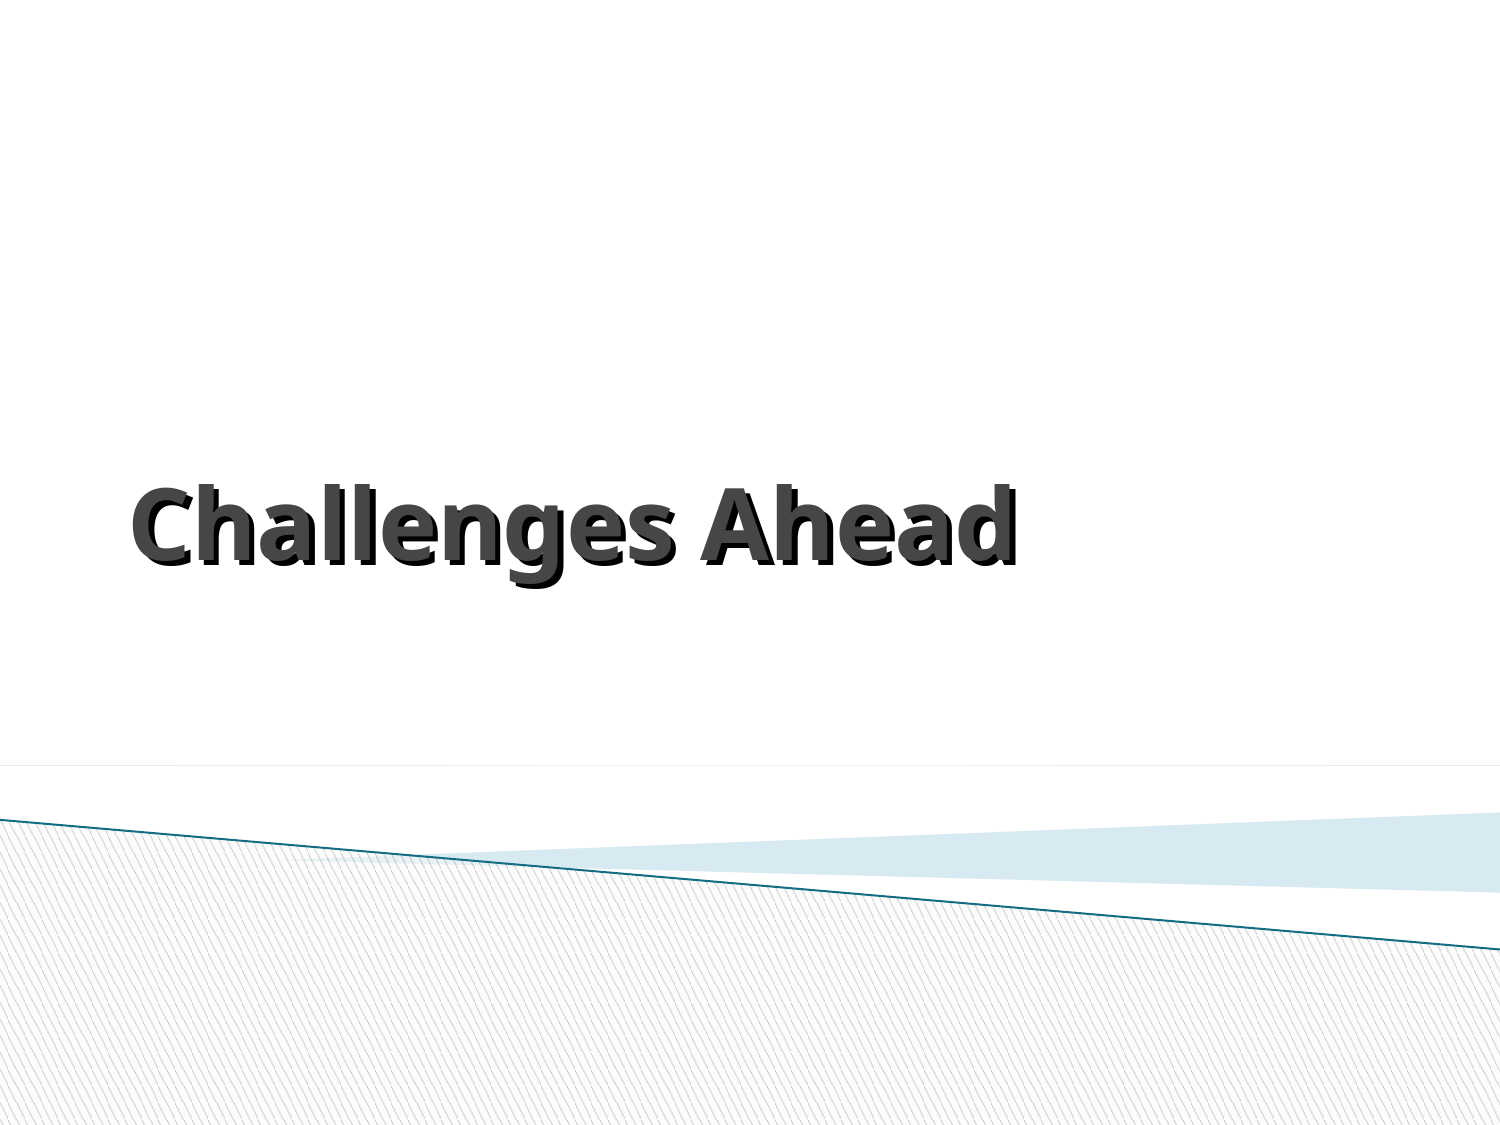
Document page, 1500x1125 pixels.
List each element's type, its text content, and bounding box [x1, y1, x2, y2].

title Challenges Ahead [112, 287, 1388, 588]
